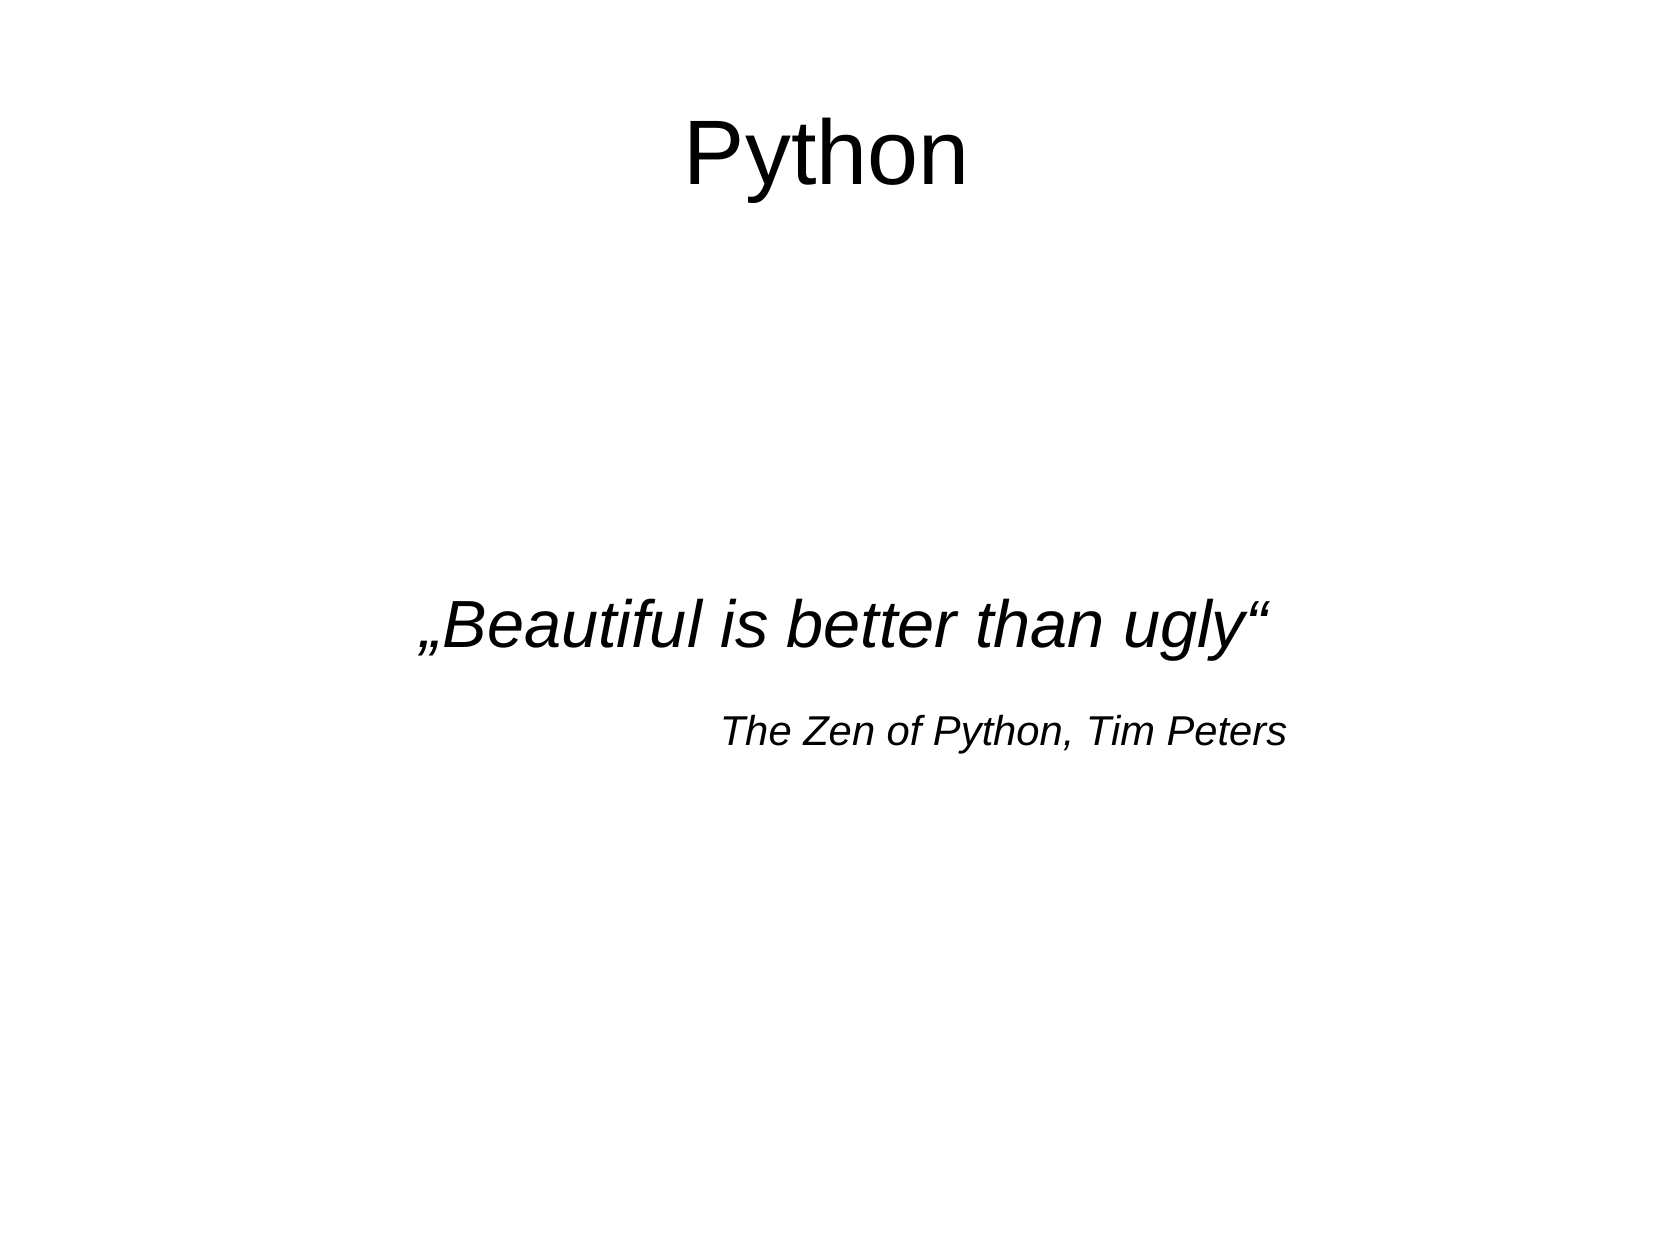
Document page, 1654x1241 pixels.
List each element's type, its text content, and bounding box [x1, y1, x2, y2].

title Python [82, 49, 1571, 257]
subtitle „Beautiful is better than ugly“ The Zen of Python, Tim Peters [401, 443, 1288, 898]
